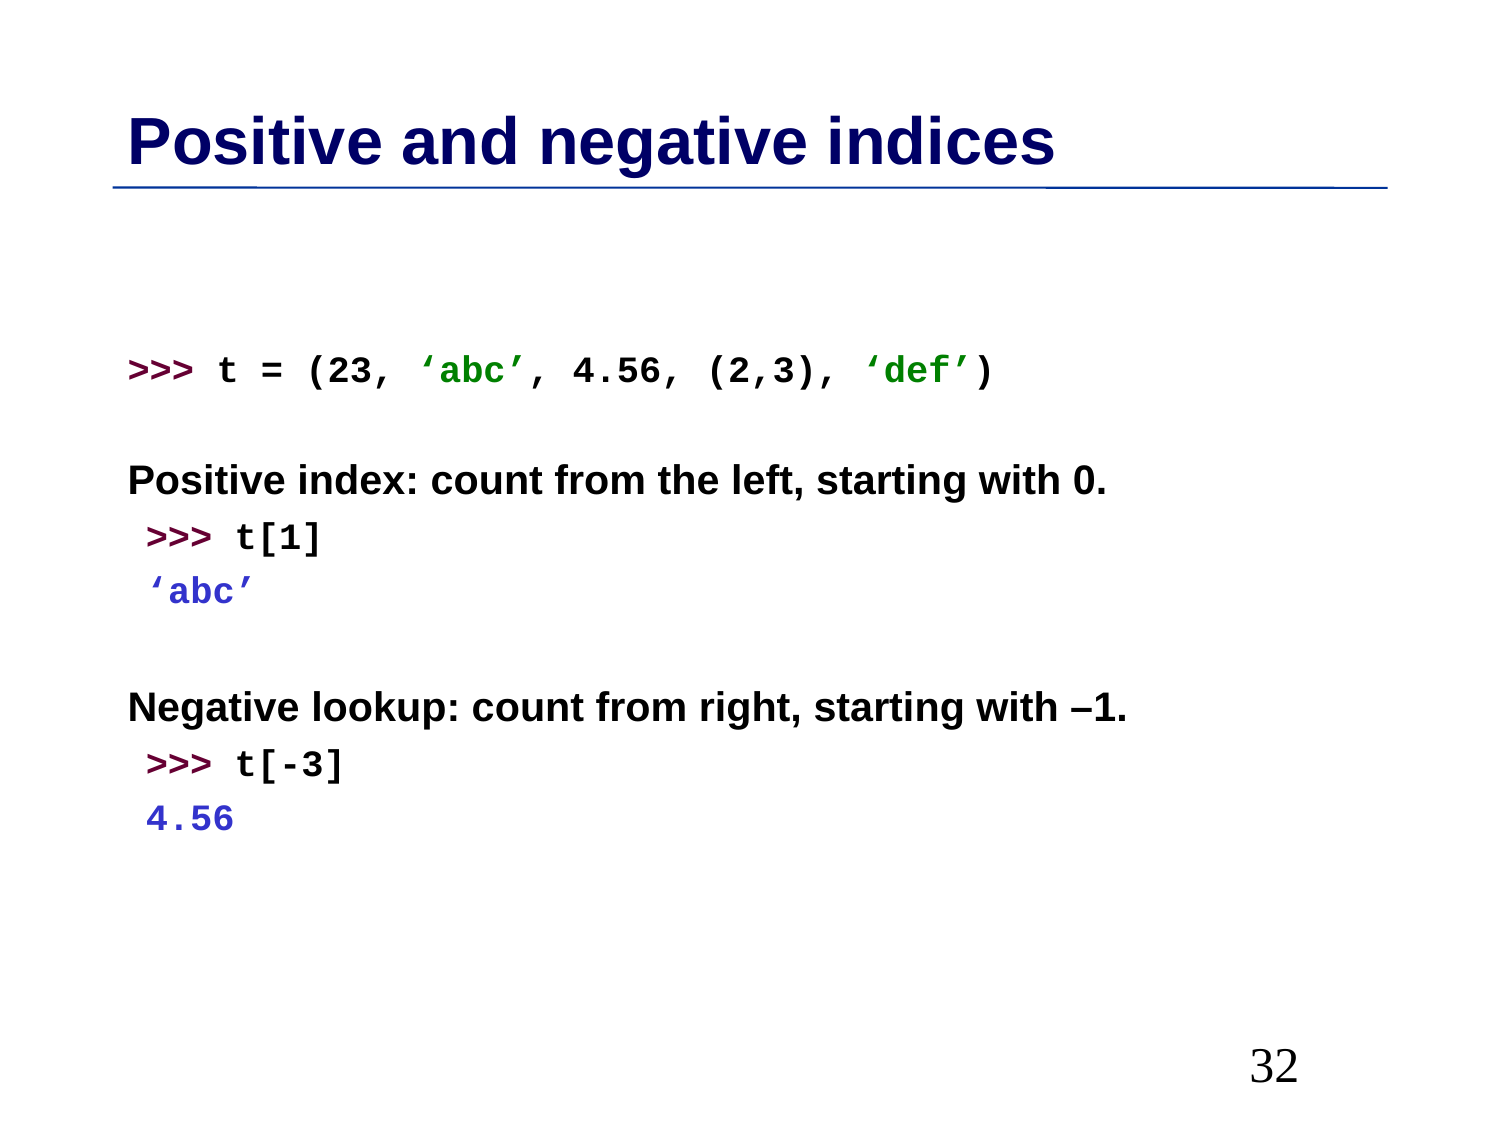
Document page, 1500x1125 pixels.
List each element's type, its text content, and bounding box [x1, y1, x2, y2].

text_box <number> [1074, 994, 1387, 1125]
title Positive and negative indices [112, 89, 1388, 185]
list >>> t = (23, ‘abc’, 4.56, (2,3), ‘def’) Positive index: count from the left, starting with 0. >>> t[1] ‘abc’ Negative lookup: count from right, starting with –1. >>> t[-3] 4.56 [112, 337, 1438, 851]
